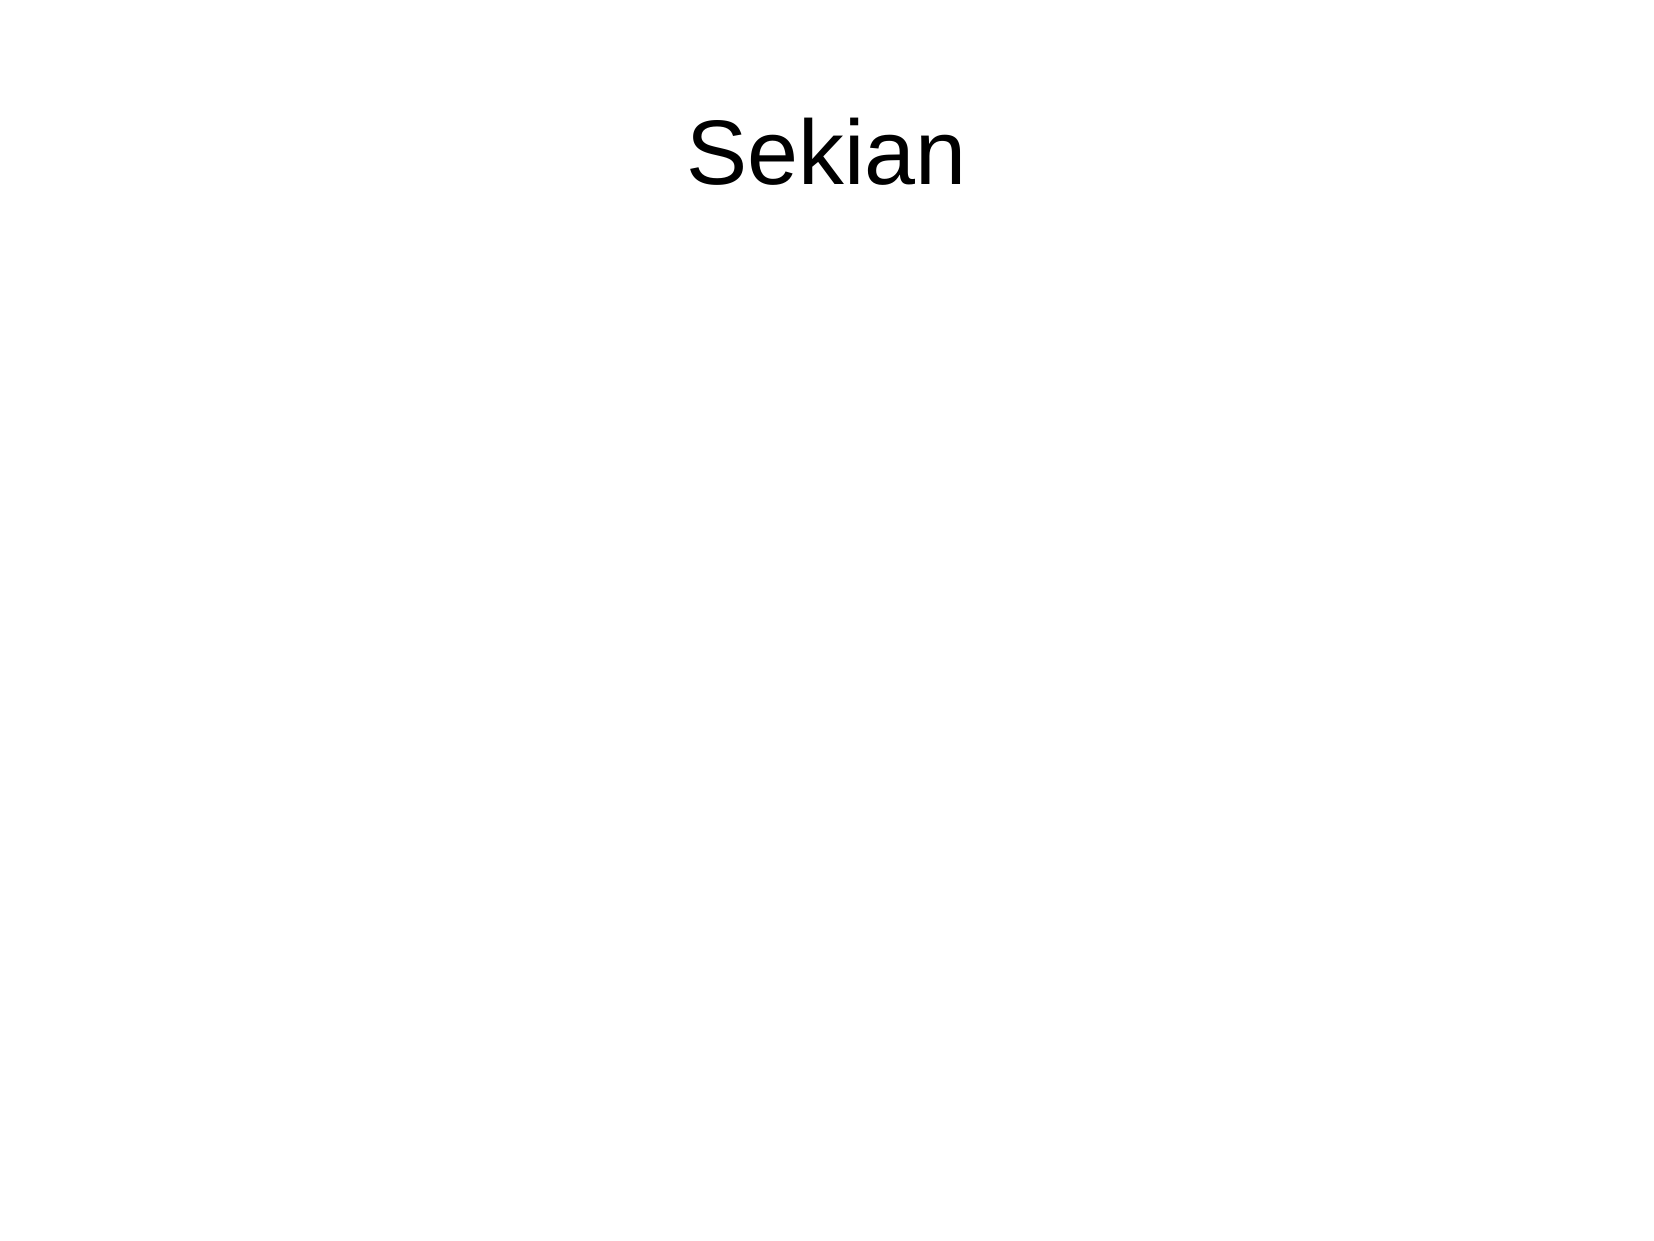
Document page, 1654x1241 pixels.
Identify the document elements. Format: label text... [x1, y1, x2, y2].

title Sekian [82, 49, 1571, 257]
